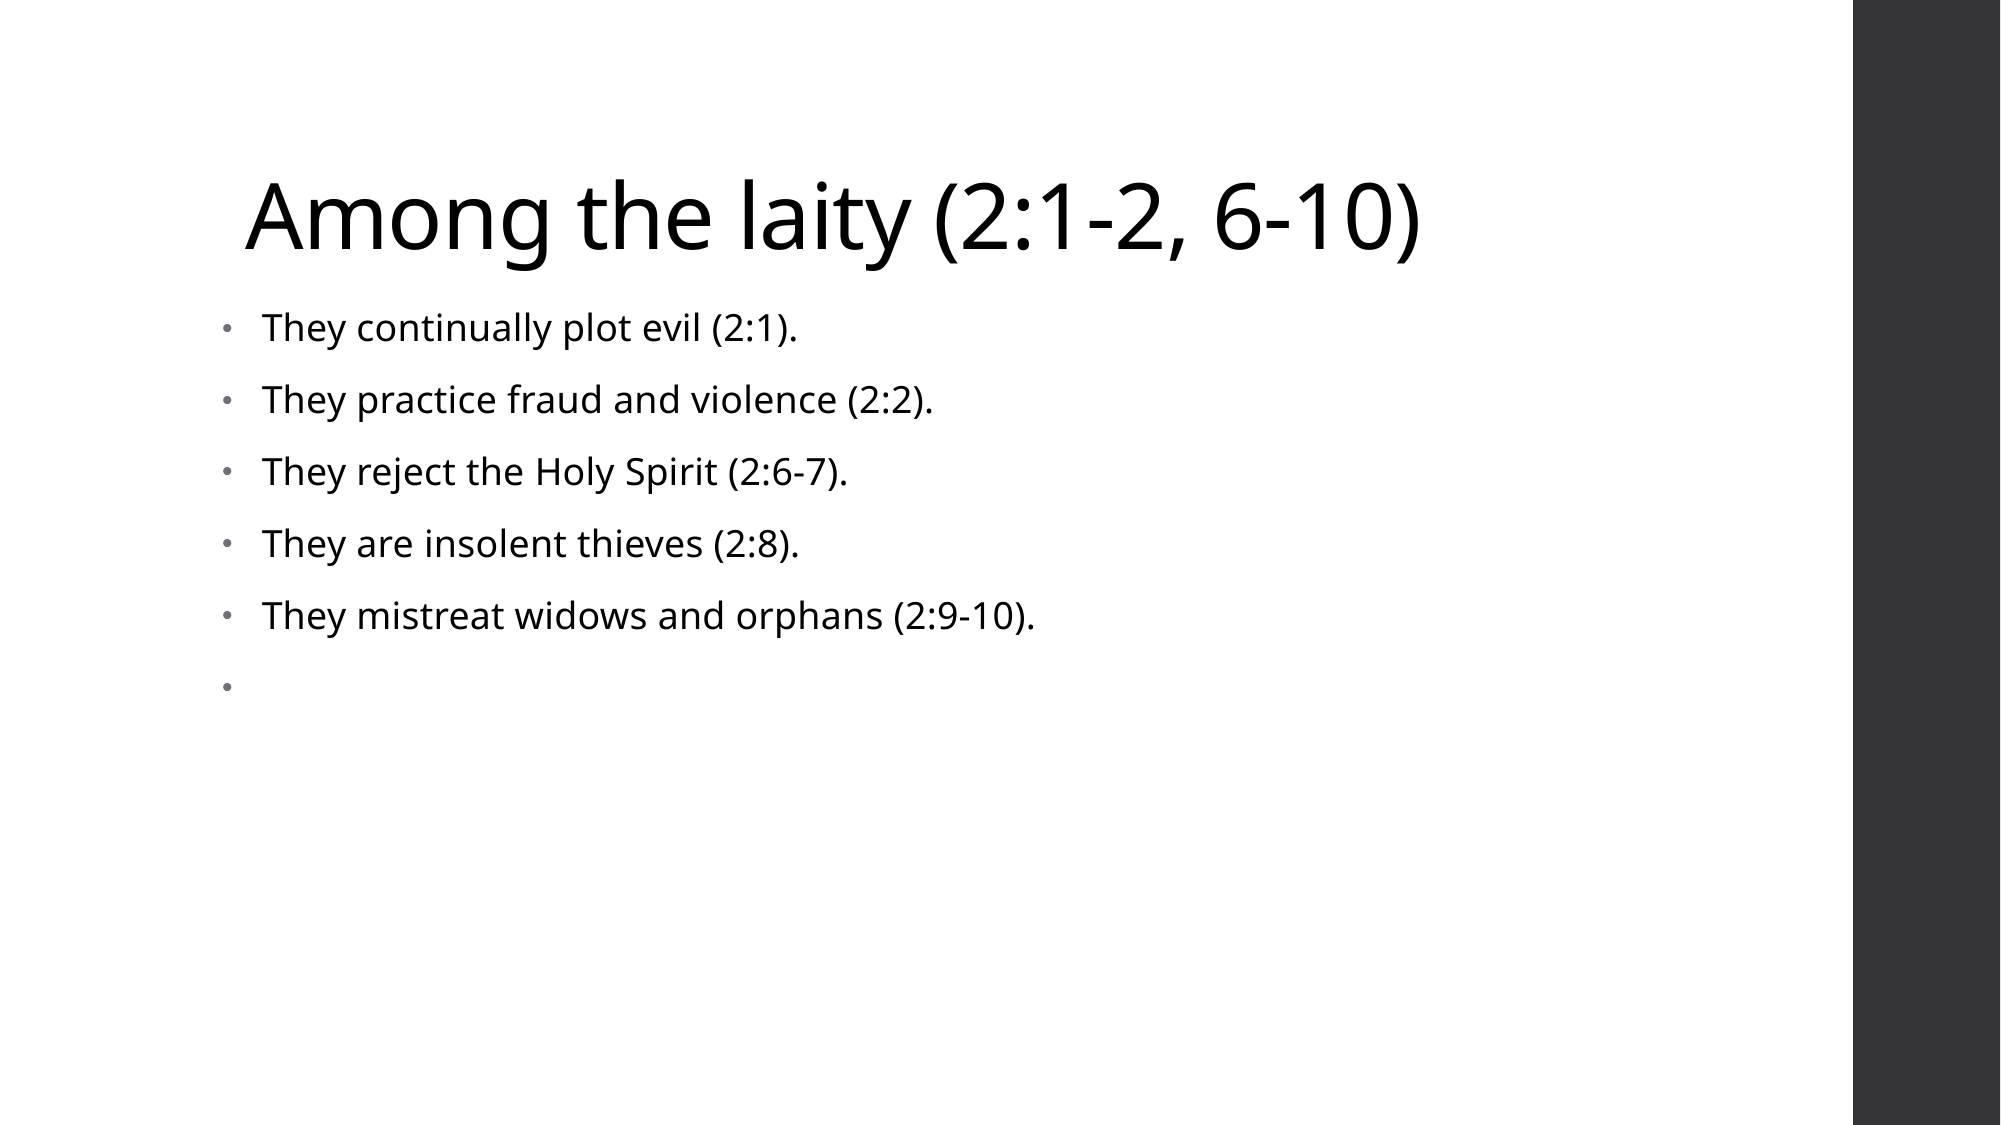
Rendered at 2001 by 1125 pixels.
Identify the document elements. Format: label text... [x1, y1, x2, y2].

list They continually plot evil (2:1). They practice fraud and violence (2:2). They reject the Holy Spirit (2:6-7). They are insolent thieves (2:8). They mistreat widows and orphans (2:9-10). [206, 299, 1617, 1014]
title Among the laity (2:1-2, 6-10) [206, 60, 1797, 278]
